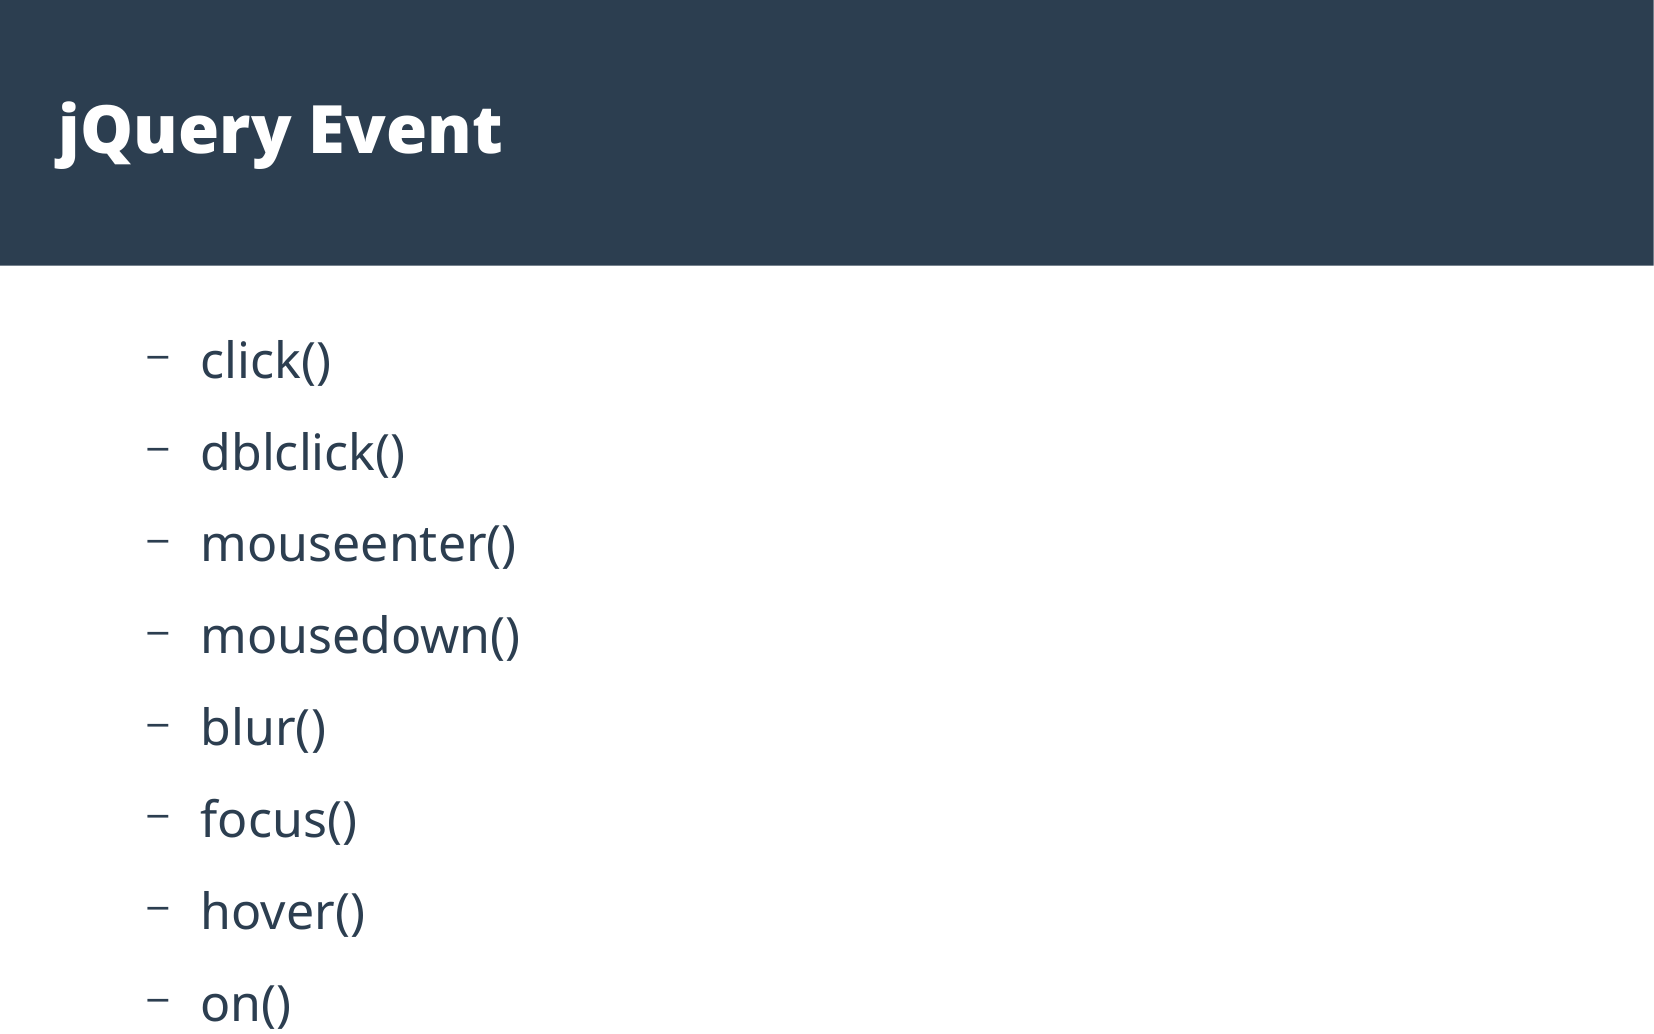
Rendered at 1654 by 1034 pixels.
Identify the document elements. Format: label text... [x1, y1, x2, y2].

title jQuery Event [58, 49, 1595, 207]
list click() dblclick() mouseenter() mousedown() blur() focus() hover() on() [58, 324, 1595, 1034]
